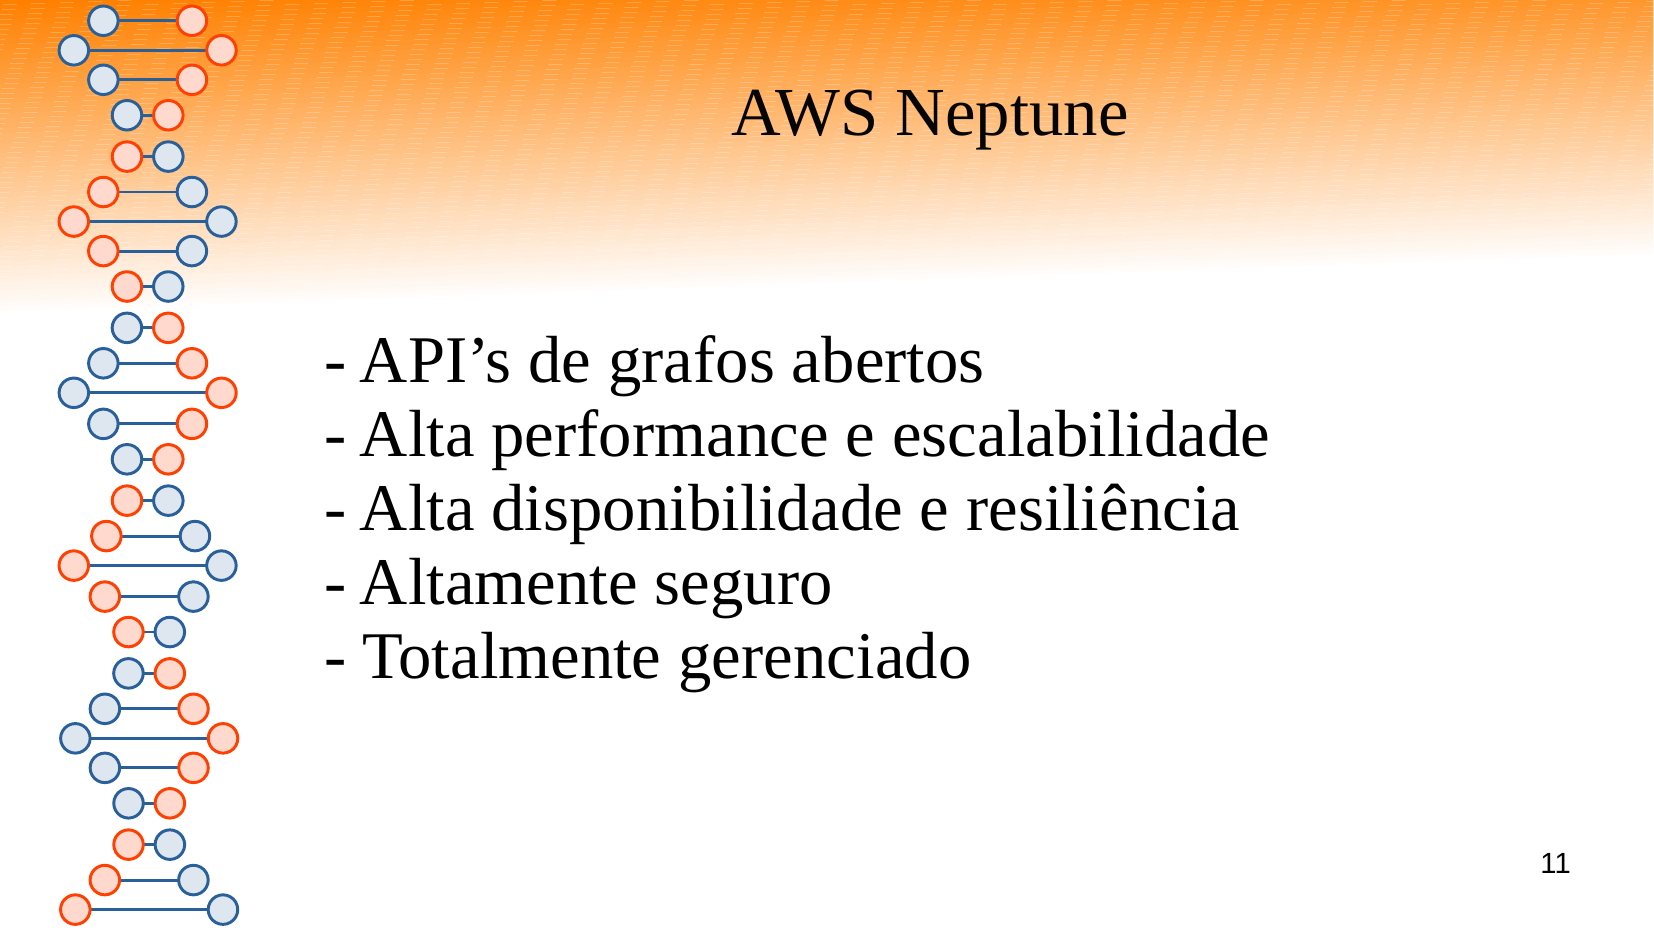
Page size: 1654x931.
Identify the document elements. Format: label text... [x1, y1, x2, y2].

title AWS Neptune [265, 35, 1595, 189]
text_box - API’s de grafos abertos - Alta performance e escalabilidade - Alta disponibilidade e resiliência - Altamente seguro - Totalmente gerenciado [265, 285, 1506, 731]
